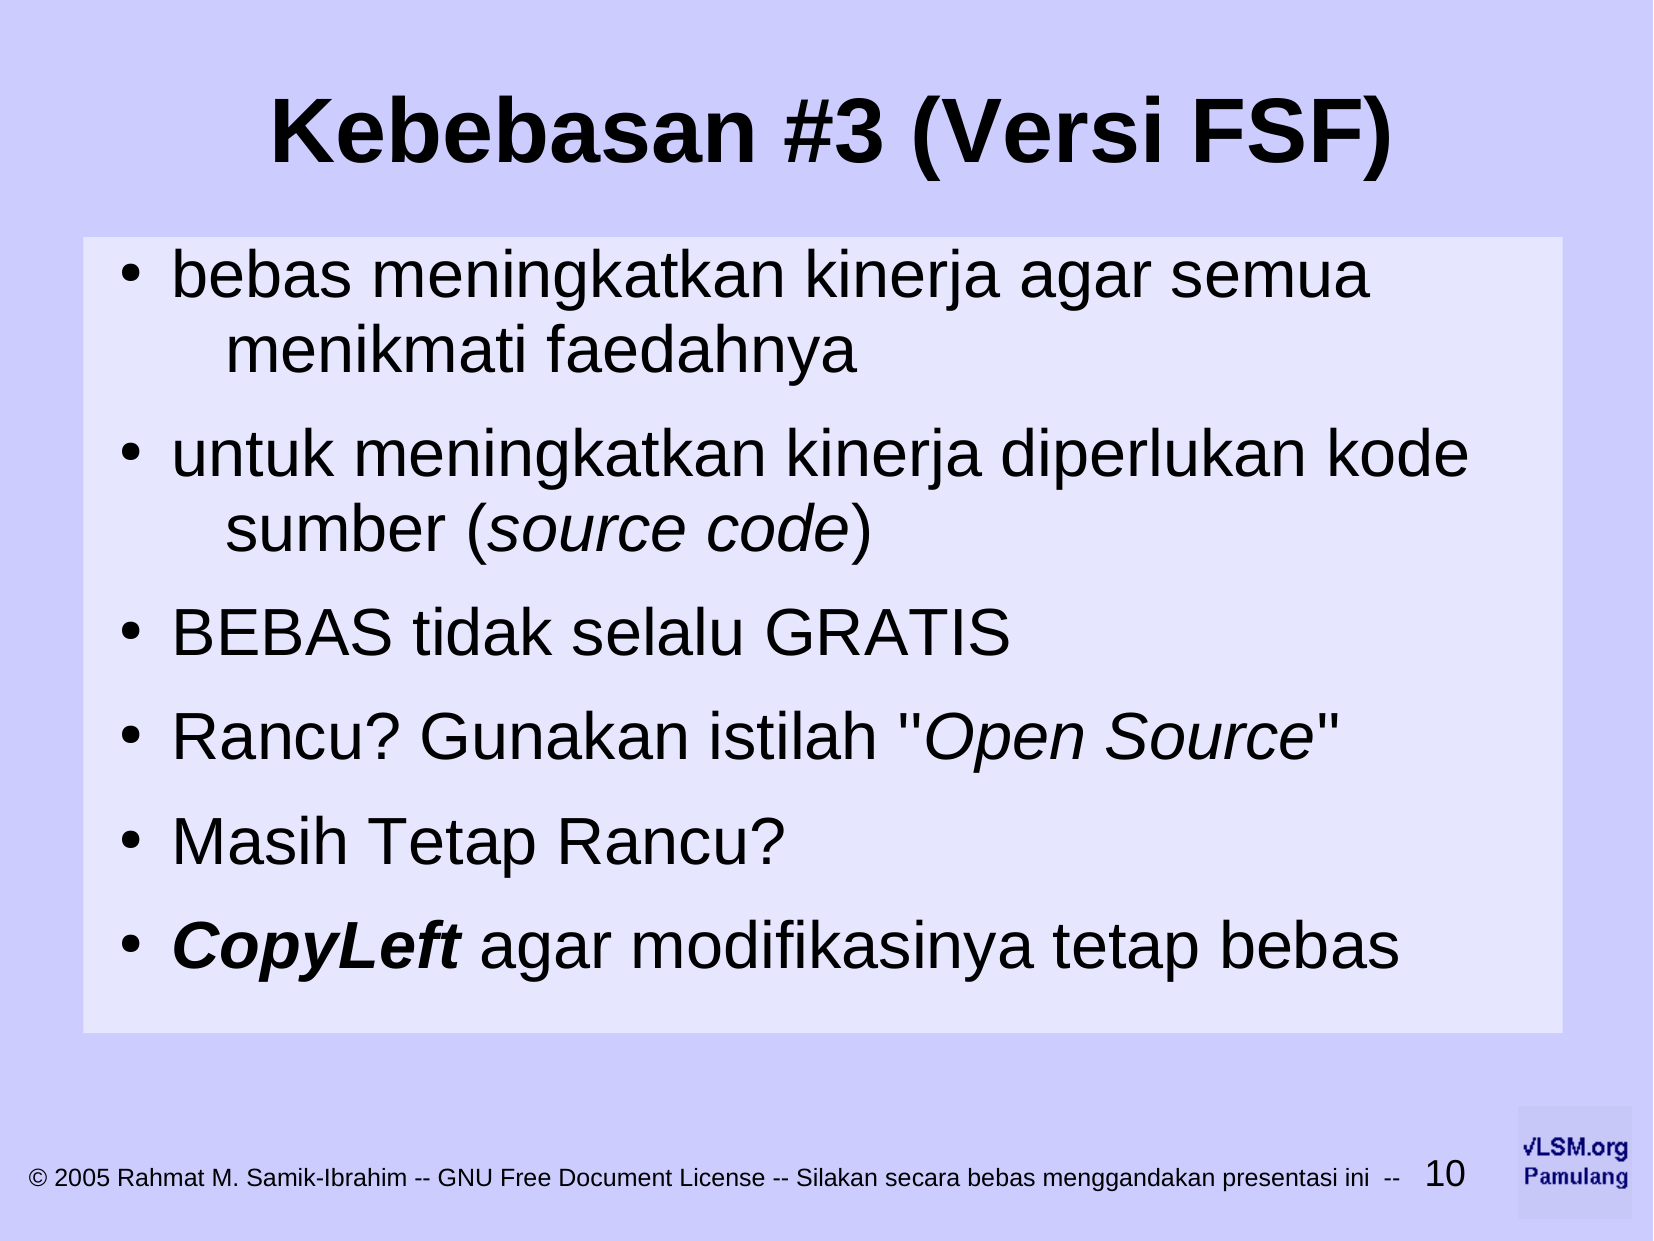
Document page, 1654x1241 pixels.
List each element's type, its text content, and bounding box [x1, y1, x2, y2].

title Kebebasan #3 (Versi FSF) [40, 75, 1625, 186]
picture [1518, 1106, 1632, 1219]
list bebas meningkatkan kinerja agar semua menikmati faedahnya untuk meningkatkan kinerja diperlukan kode sumber (source code) BEBAS tidak selalu GRATIS Rancu? Gunakan istilah ''Open Source'' Masih Tetap Rancu? CopyLeft agar modifikasinya tetap bebas [83, 237, 1563, 1034]
